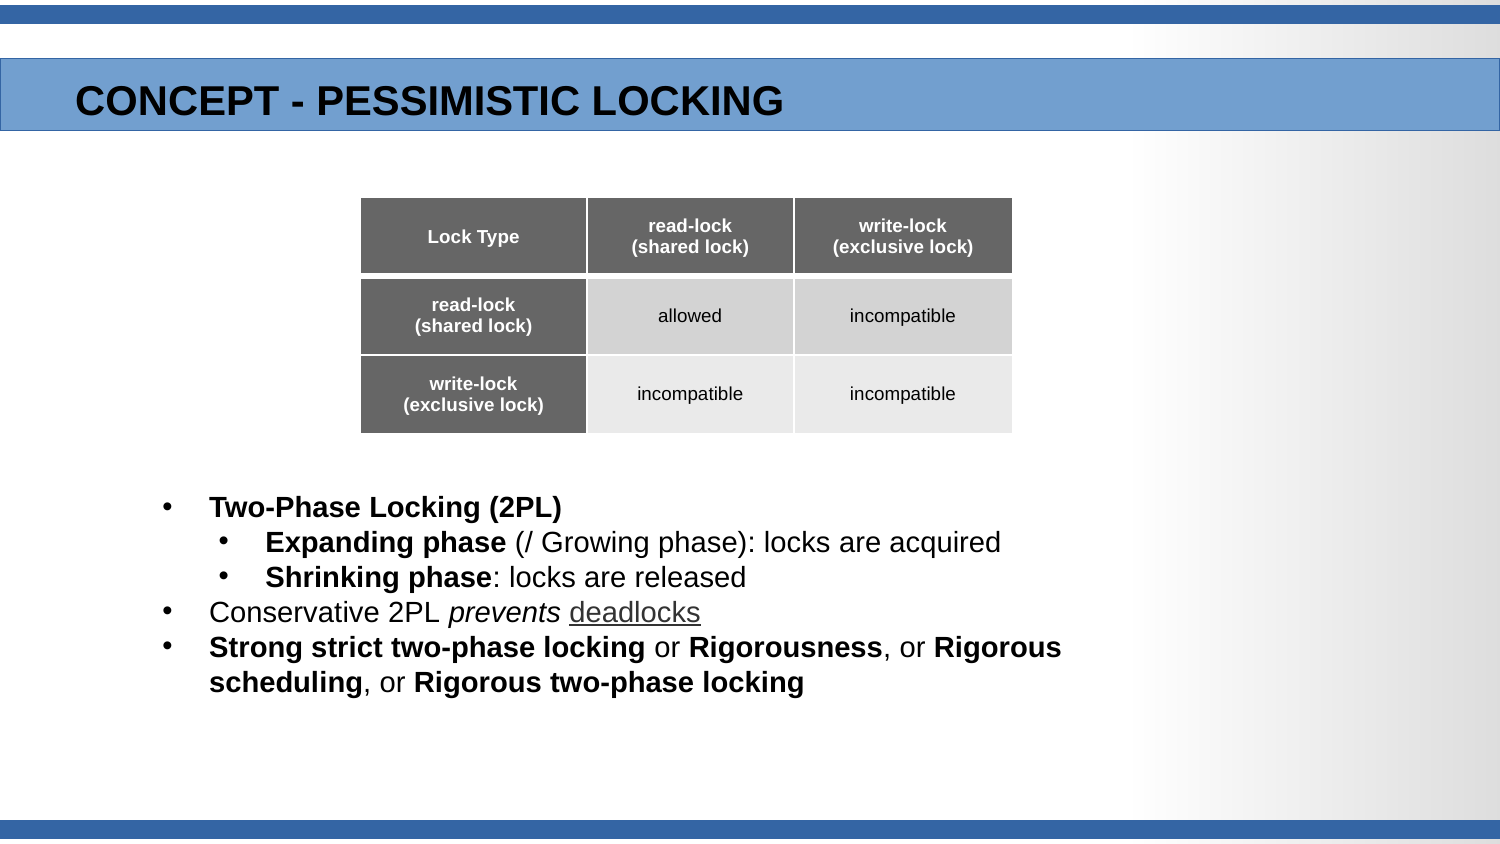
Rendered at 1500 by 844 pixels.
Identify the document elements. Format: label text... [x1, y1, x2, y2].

table_cell write-lock (exclusive lock) [361, 356, 586, 433]
table_header Lock Type [361, 198, 586, 273]
table_header read-lock (shared lock) [588, 198, 793, 273]
table_cell read-lock (shared lock) [361, 279, 586, 354]
table_cell incompatible [588, 356, 793, 433]
table_header write-lock (exclusive lock) [795, 198, 1012, 273]
text_box Two-Phase Locking (2PL) Expanding phase (/ Growing phase): locks are acquired Shrinking phase: locks are released Conservative 2PL prevents deadlocks Strong strict two-phase locking or Rigorousness, or Rigorous scheduling, or Rigorous two-phase locking [147, 480, 1176, 741]
table_cell incompatible [795, 356, 1012, 433]
table_cell incompatible [795, 279, 1012, 354]
table_cell allowed [588, 279, 793, 354]
title CONCEpt - Pessimistic Locking [63, 52, 1199, 151]
